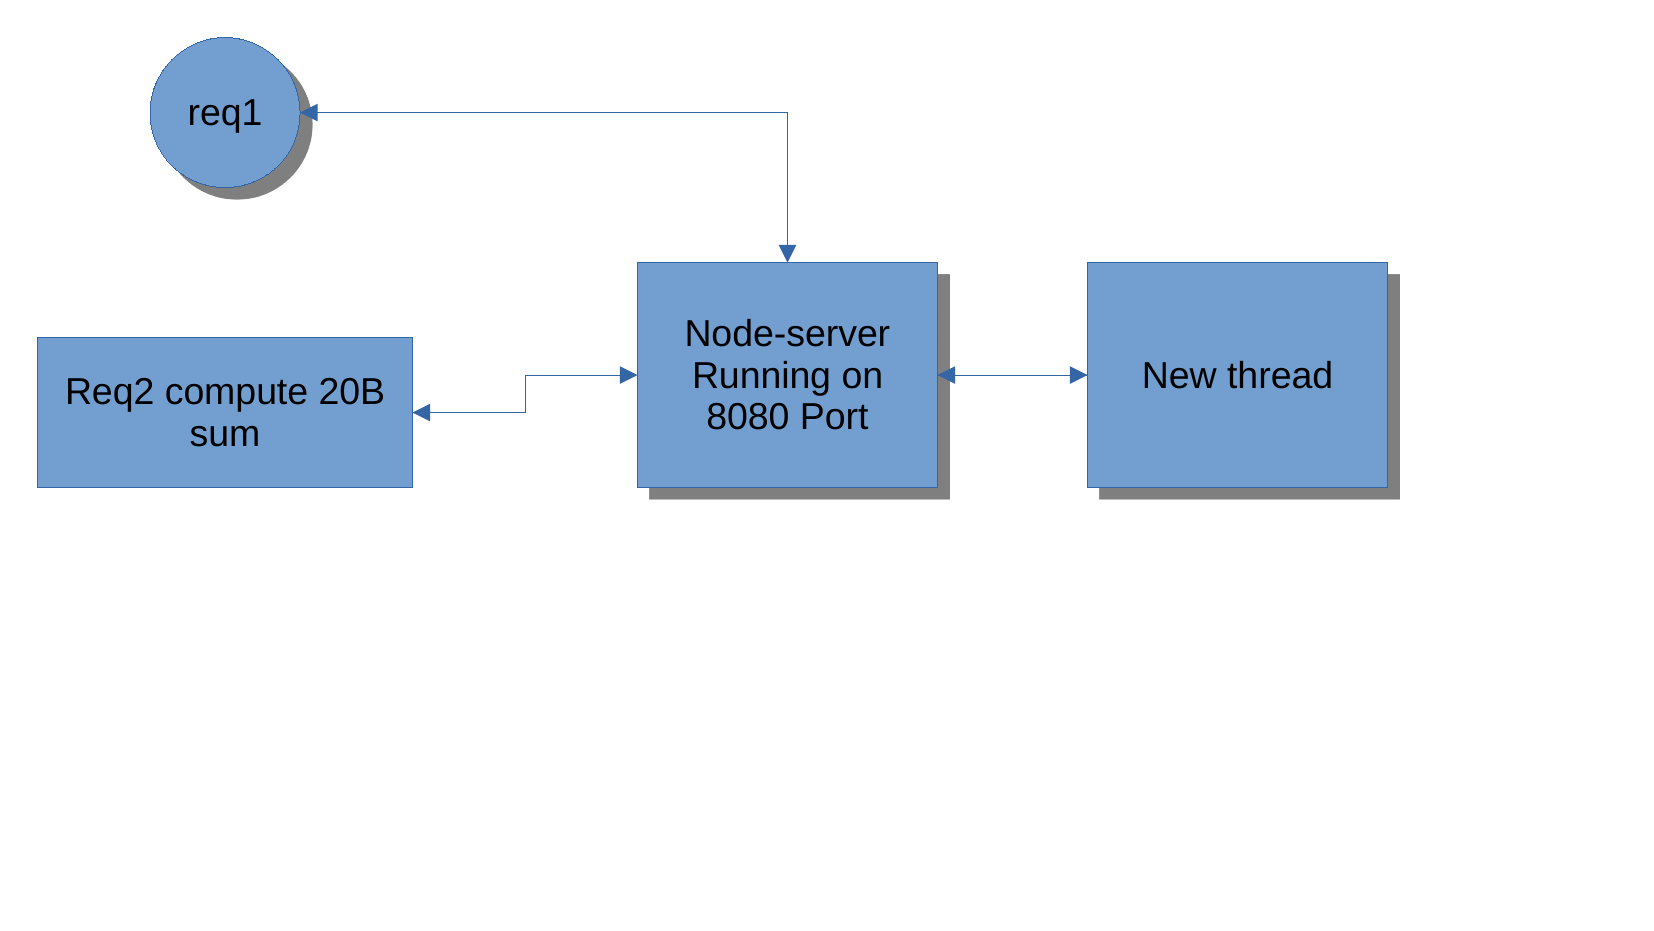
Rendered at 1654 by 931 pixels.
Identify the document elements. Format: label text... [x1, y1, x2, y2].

text_box Req2 compute 20B sum [37, 337, 413, 488]
text_box New thread [1087, 262, 1388, 488]
text_box Node-server Running on 8080 Port [637, 262, 938, 488]
text_box req1 [150, 37, 301, 188]
